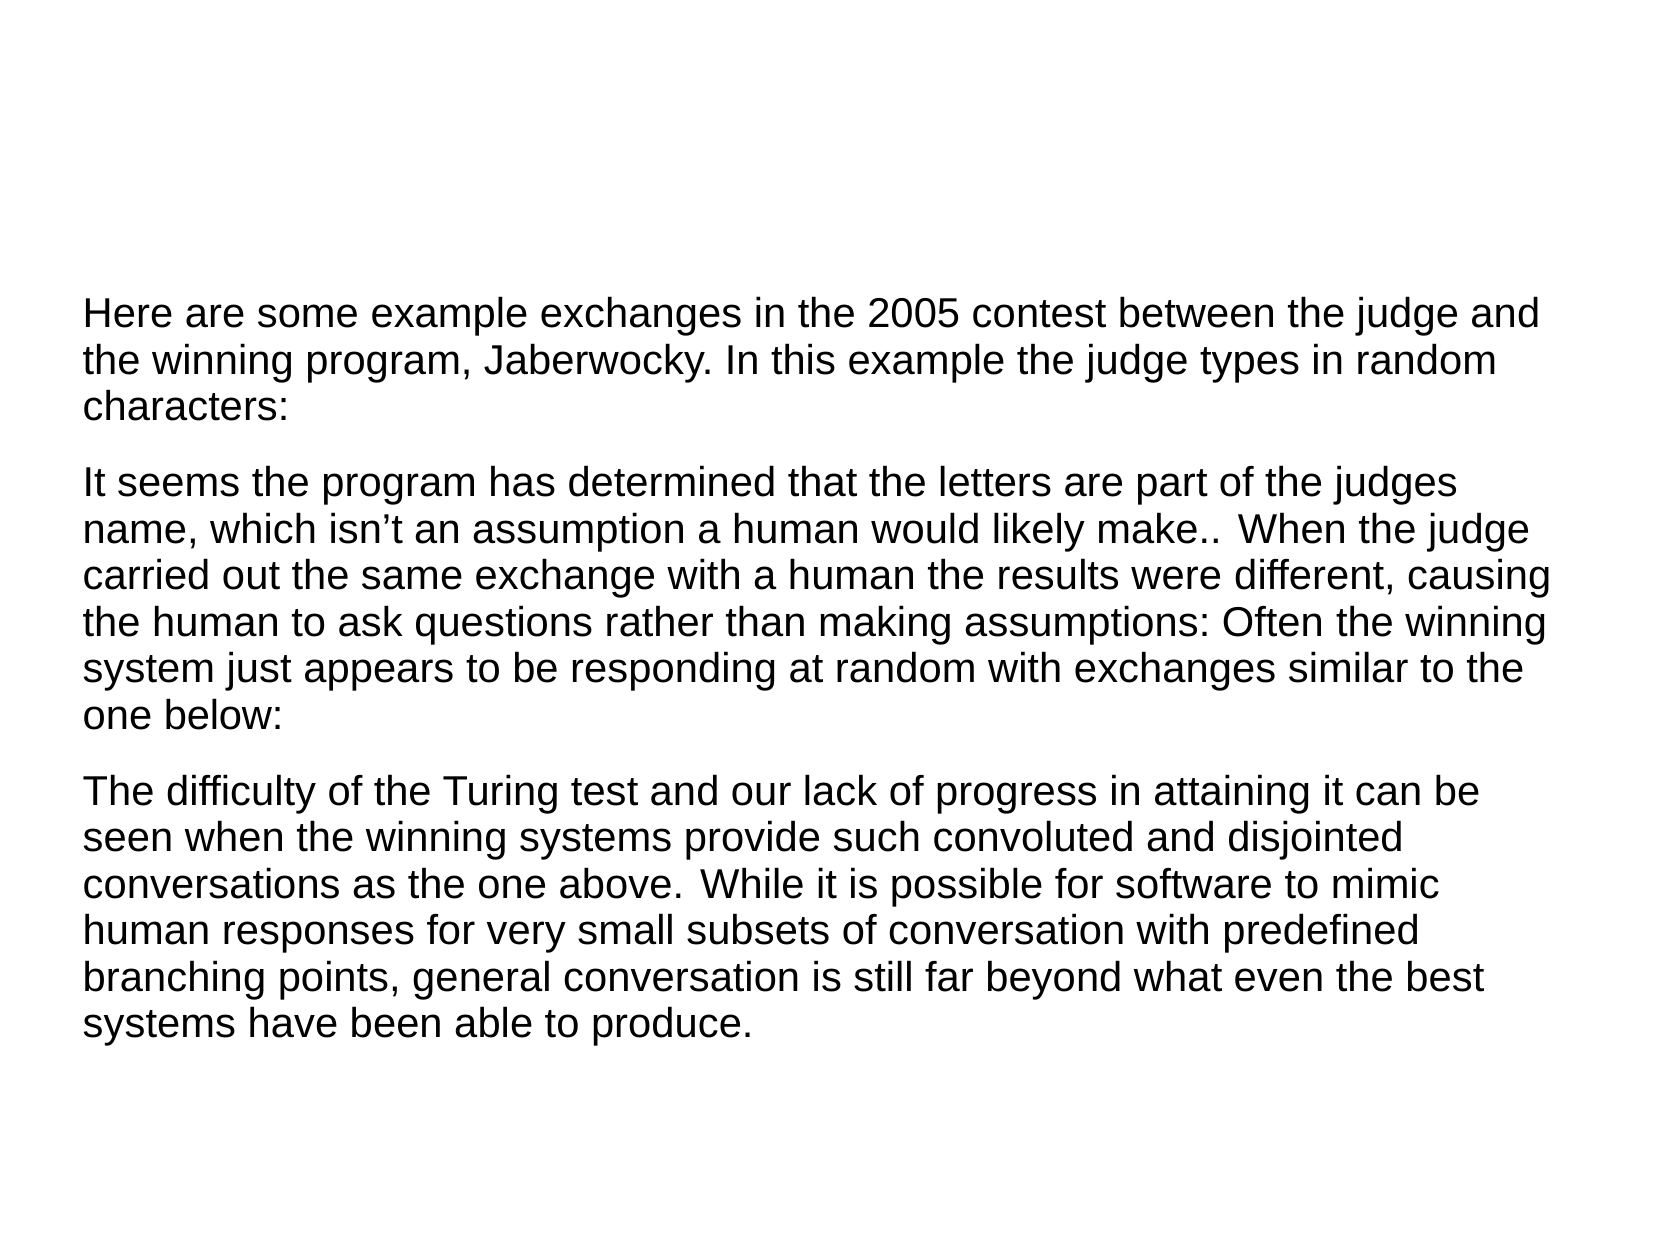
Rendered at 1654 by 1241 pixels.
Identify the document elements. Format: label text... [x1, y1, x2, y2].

list Here are some example exchanges in the 2005 contest between the judge and the winning program, Jaberwocky. In this example the judge types in random characters: It seems the program has determined that the letters are part of the judges name, which isn’t an assumption a human would likely make.. When the judge carried out the same exchange with a human the results were different, causing the human to ask questions rather than making assumptions: Often the winning system just appears to be responding at random with exchanges similar to the one below: The difficulty of the Turing test and our lack of progress in attaining it can be seen when the winning systems provide such convoluted and disjointed conversations as the one above. While it is possible for software to mimic human responses for very small subsets of conversation with predefined branching points, general conversation is still far beyond what even the best systems have been able to produce. [82, 290, 1571, 1109]
